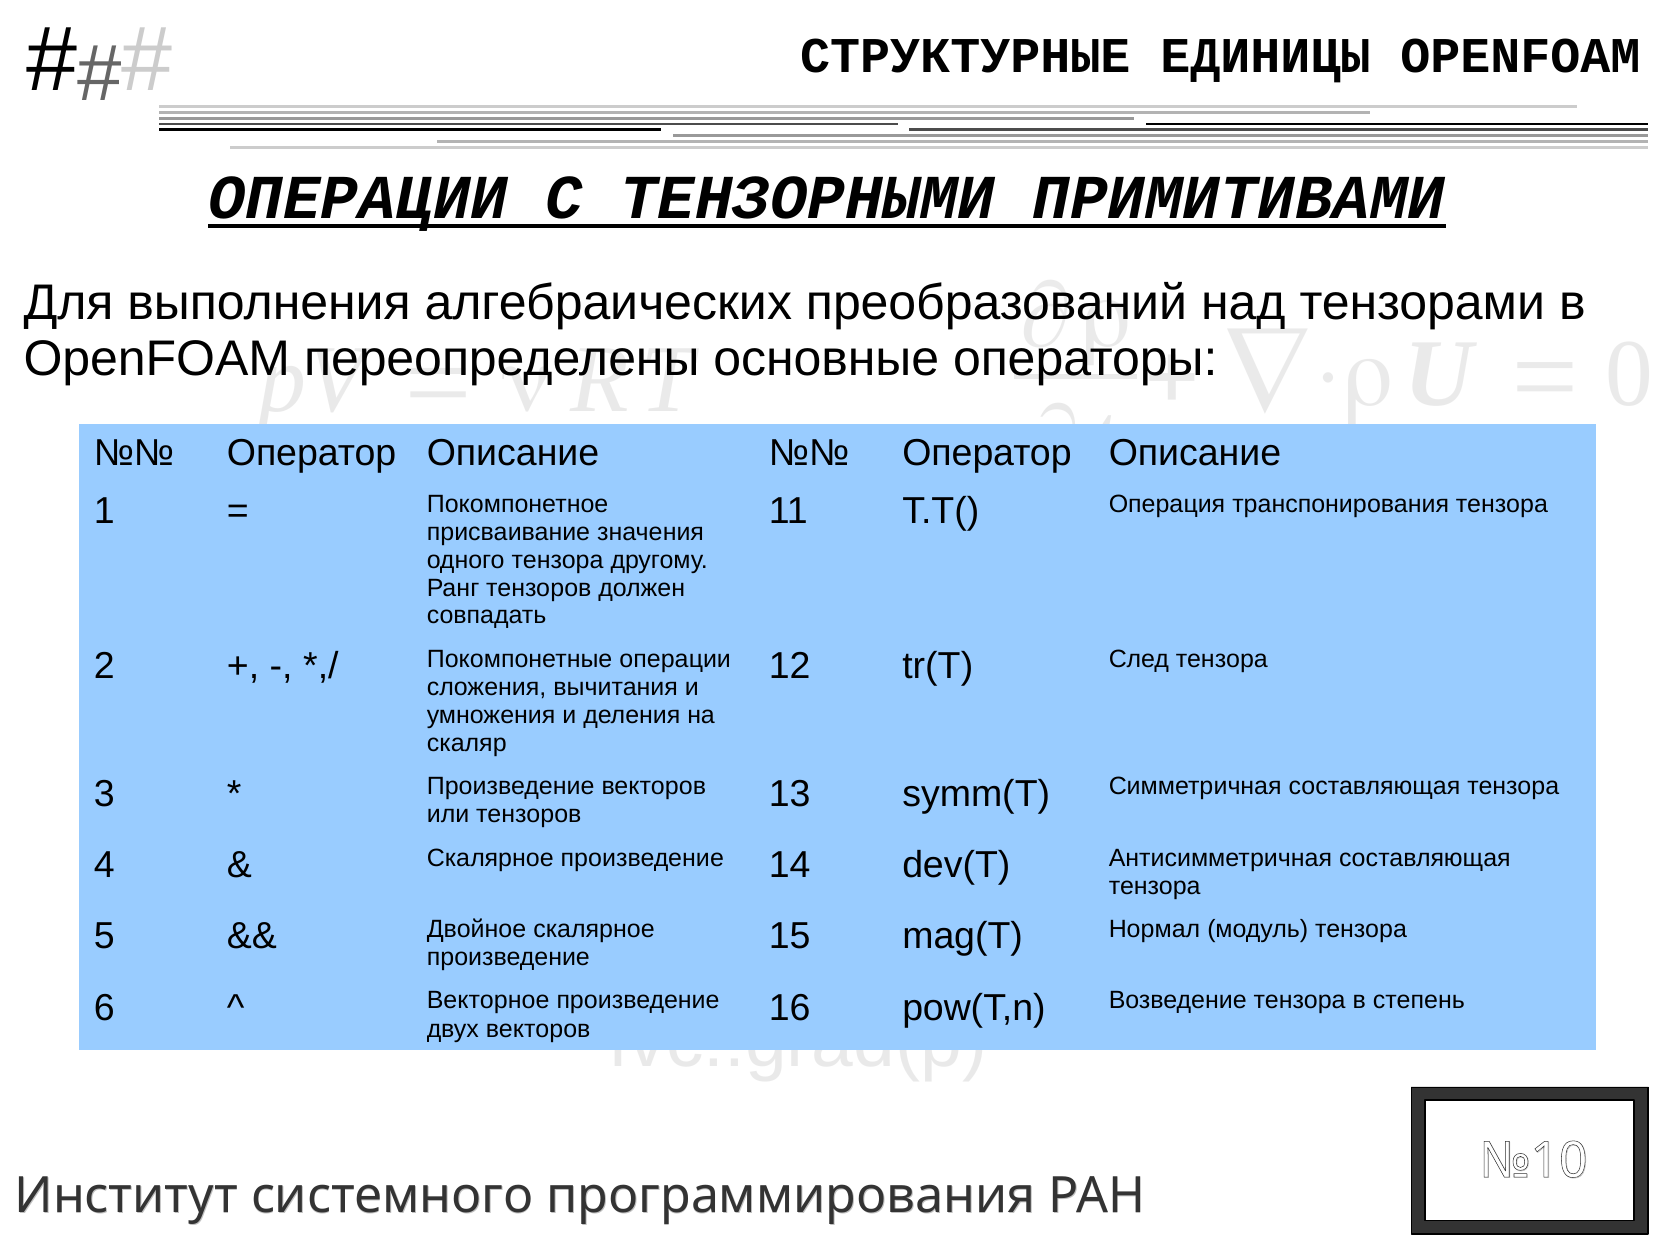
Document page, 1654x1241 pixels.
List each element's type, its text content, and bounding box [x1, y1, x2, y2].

table_cell Скалярное произведение [412, 836, 754, 908]
table_header Описание [412, 424, 754, 482]
list Для выполнения алгебраических преобразований над тензорами в OpenFOAM переопределены основные операторы: [23, 274, 1648, 386]
table_cell 3 [79, 765, 212, 836]
table_cell 6 [79, 979, 212, 1050]
table_cell 5 [79, 908, 212, 979]
table_header №№ [79, 424, 212, 482]
table_cell Двойное скалярное произведение [412, 908, 754, 979]
table_header Оператор [888, 424, 1094, 482]
table_cell T.T() [888, 482, 1094, 637]
table_cell = [212, 482, 412, 637]
table_cell & [212, 836, 412, 908]
table_cell Антисимметричная составляющая тензора [1094, 836, 1596, 908]
table_header №№ [754, 424, 888, 482]
table_cell * [212, 765, 412, 836]
table_cell Нормал (модуль) тензора [1094, 908, 1596, 979]
table_header Описание [1094, 424, 1596, 482]
table_cell 15 [754, 908, 888, 979]
table_cell symm(T) [888, 765, 1094, 836]
table_cell След тензора [1094, 637, 1596, 765]
table_cell && [212, 908, 412, 979]
table_cell Покомпонетное присваивание значения одного тензора другому. Ранг тензоров должен совпадать [412, 482, 754, 637]
table_cell +, -, *,/ [212, 637, 412, 765]
table_cell Операция транспонирования тензора [1094, 482, 1596, 637]
table_cell 13 [754, 765, 888, 836]
table_cell ^ [212, 979, 412, 1050]
table_cell 4 [79, 836, 212, 908]
table_cell Произведение векторов или тензоров [412, 765, 754, 836]
table_cell 2 [79, 637, 212, 765]
table_cell 1 [79, 482, 212, 637]
table_cell 11 [754, 482, 888, 637]
table_cell Покомпонетные операции сложения, вычитания и умножения и деления на скаляр [412, 637, 754, 765]
table_header Оператор [212, 424, 412, 482]
table_cell pow(T,n) [888, 979, 1094, 1050]
table_cell 14 [754, 836, 888, 908]
table_cell tr(T) [888, 637, 1094, 765]
table_cell Возведение тензора в степень [1094, 979, 1596, 1050]
table_cell Симметричная составляющая тензора [1094, 765, 1596, 836]
table_cell dev(T) [888, 836, 1094, 908]
table_cell Векторное произведение двух векторов [412, 979, 754, 1050]
table_cell 12 [754, 637, 888, 765]
table_cell 16 [754, 979, 888, 1050]
title ОПЕРАЦИИ С ТЕНЗОРНЫМИ ПРИМИТИВАМИ [0, 147, 1654, 257]
table_cell mag(T) [888, 908, 1094, 979]
